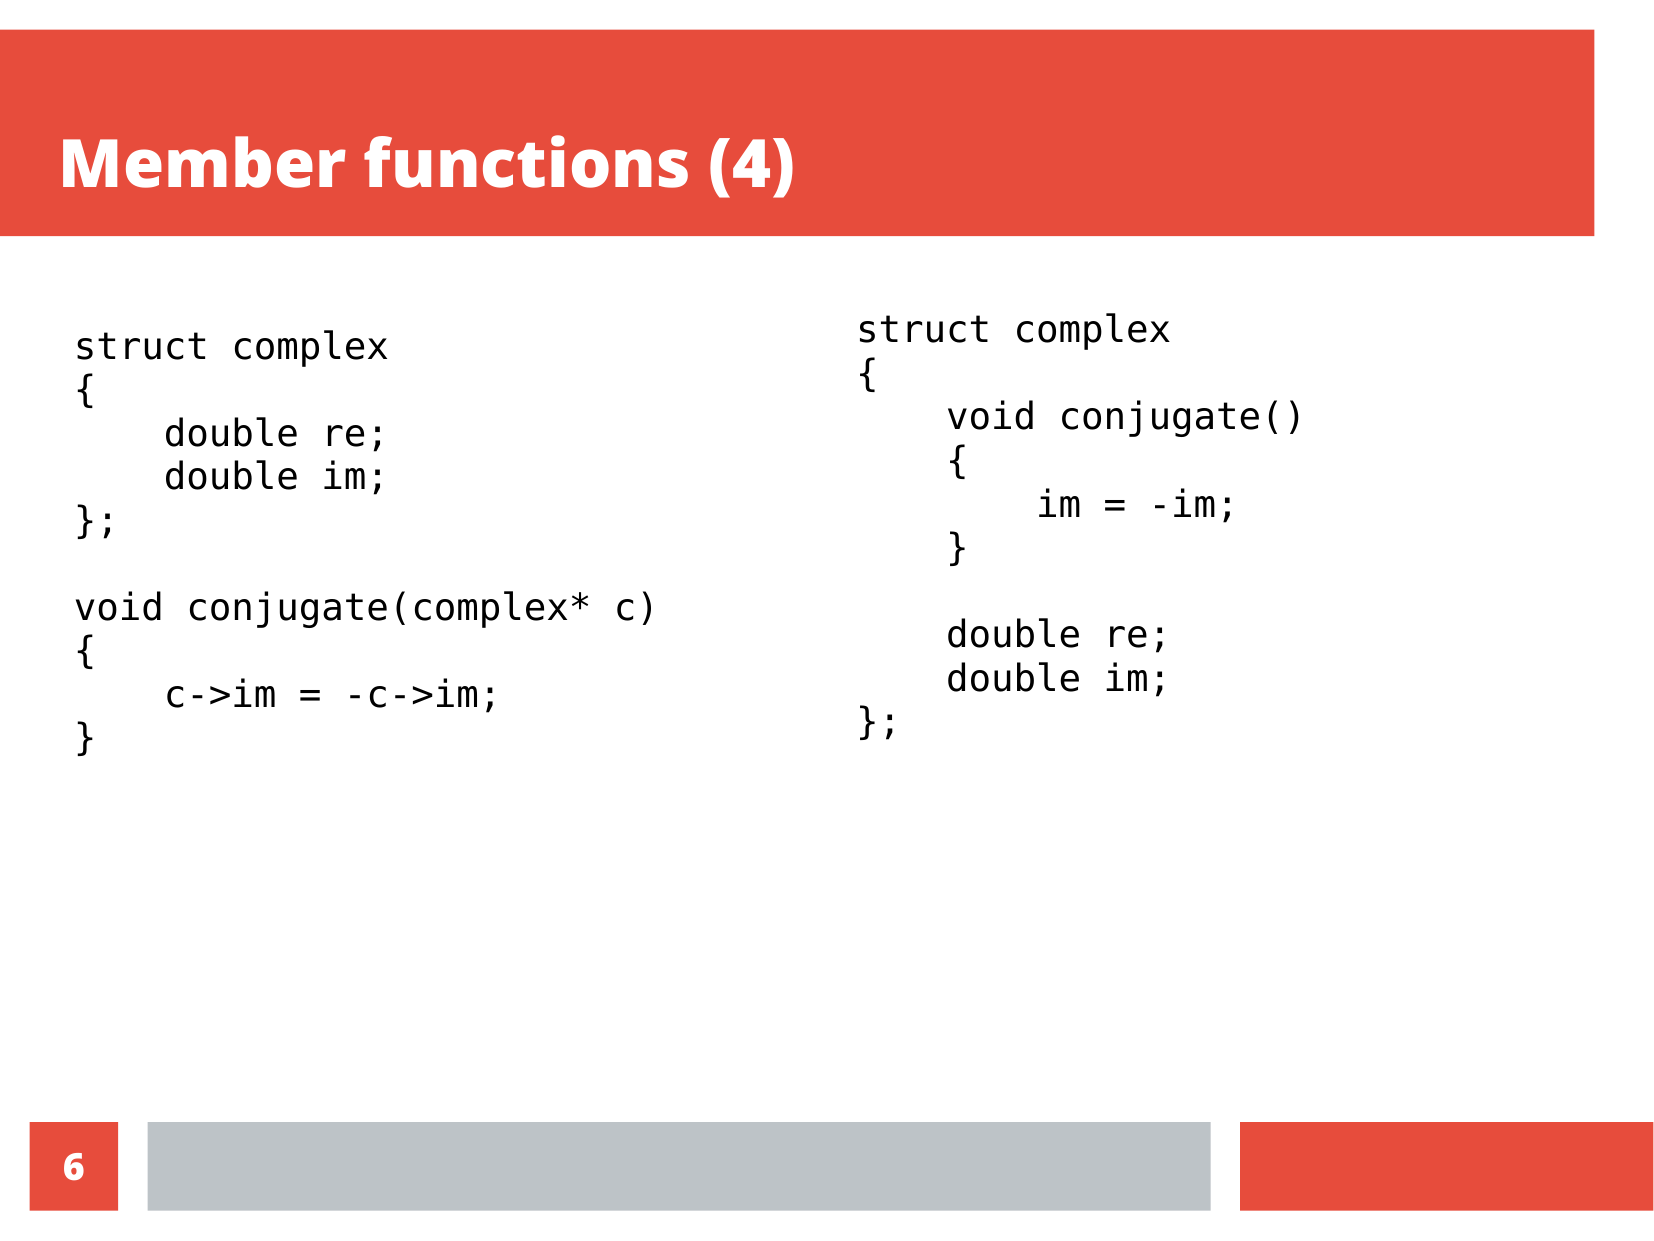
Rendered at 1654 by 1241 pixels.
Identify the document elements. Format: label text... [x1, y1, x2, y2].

title Member functions (4) [59, 59, 1595, 207]
text_box struct complex { void conjugate() { im = -im; } double re; double im; }; [841, 300, 1595, 969]
text_box struct complex { double re; double im; }; void conjugate(complex* c) { c->im = -c->im; } [59, 317, 815, 898]
